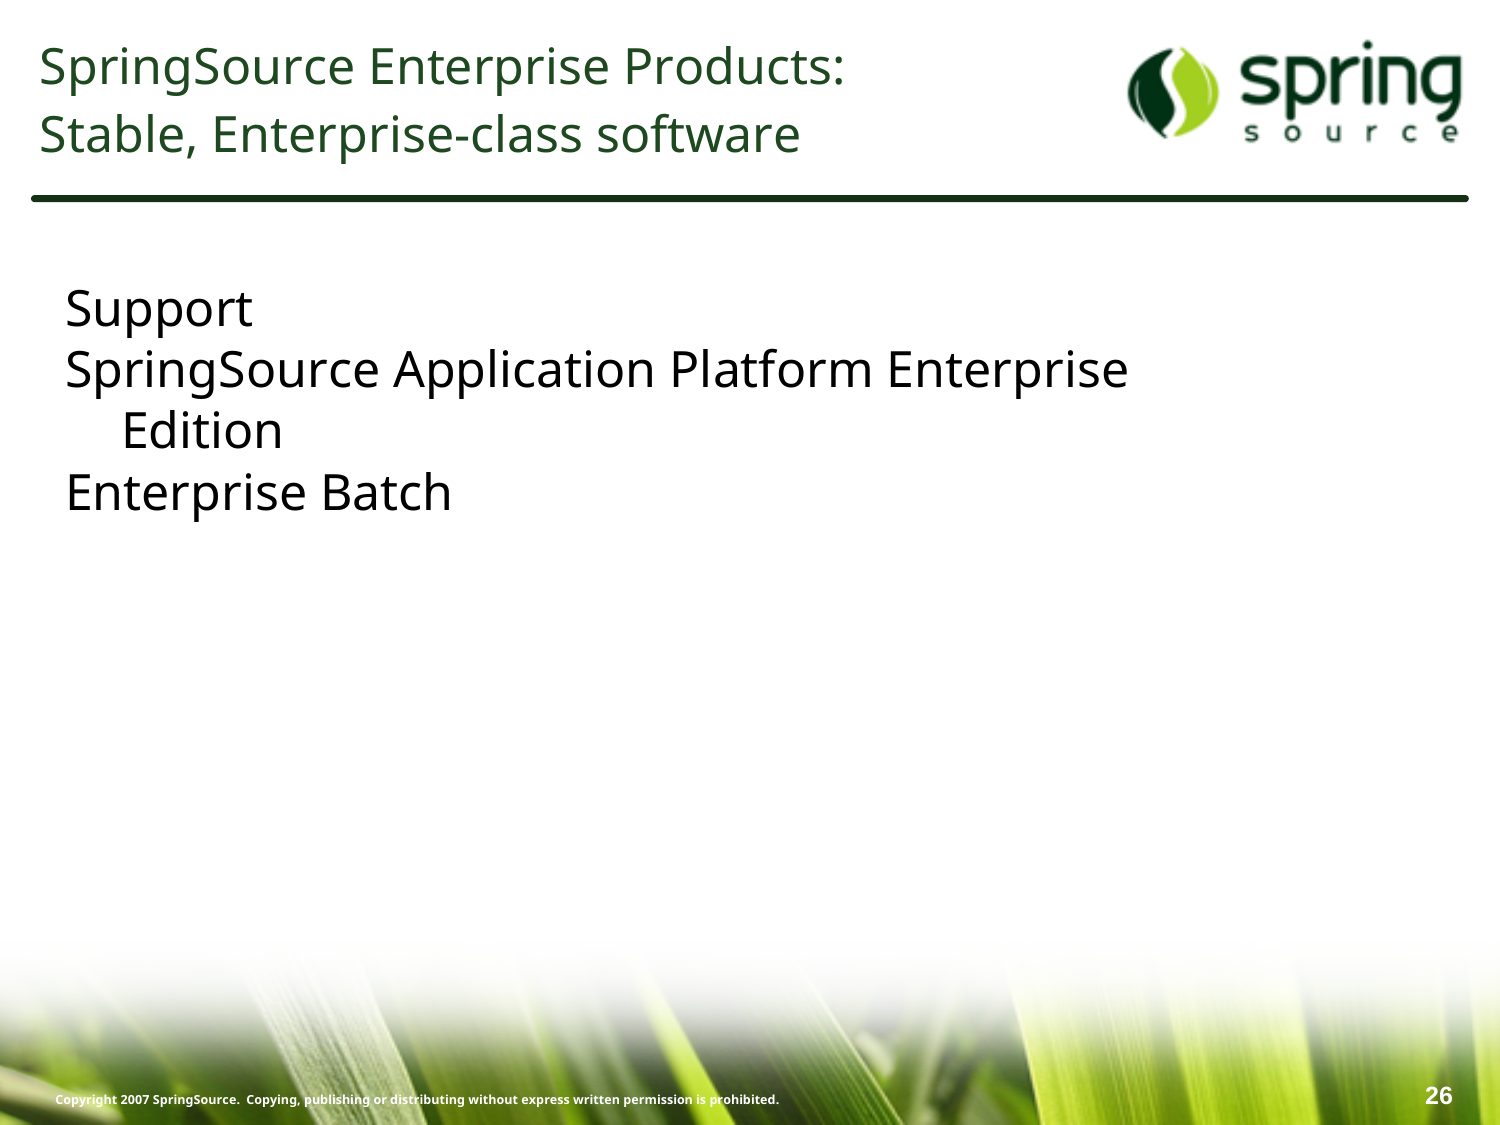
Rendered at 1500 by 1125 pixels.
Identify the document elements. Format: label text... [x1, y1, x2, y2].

title SpringSource Enterprise Products: Stable, Enterprise-class software [24, 12, 1125, 175]
picture [1125, 32, 1500, 158]
picture [0, 941, 1500, 1125]
list Support SpringSource Application Platform Enterprise Edition Enterprise Batch [50, 212, 1150, 1013]
